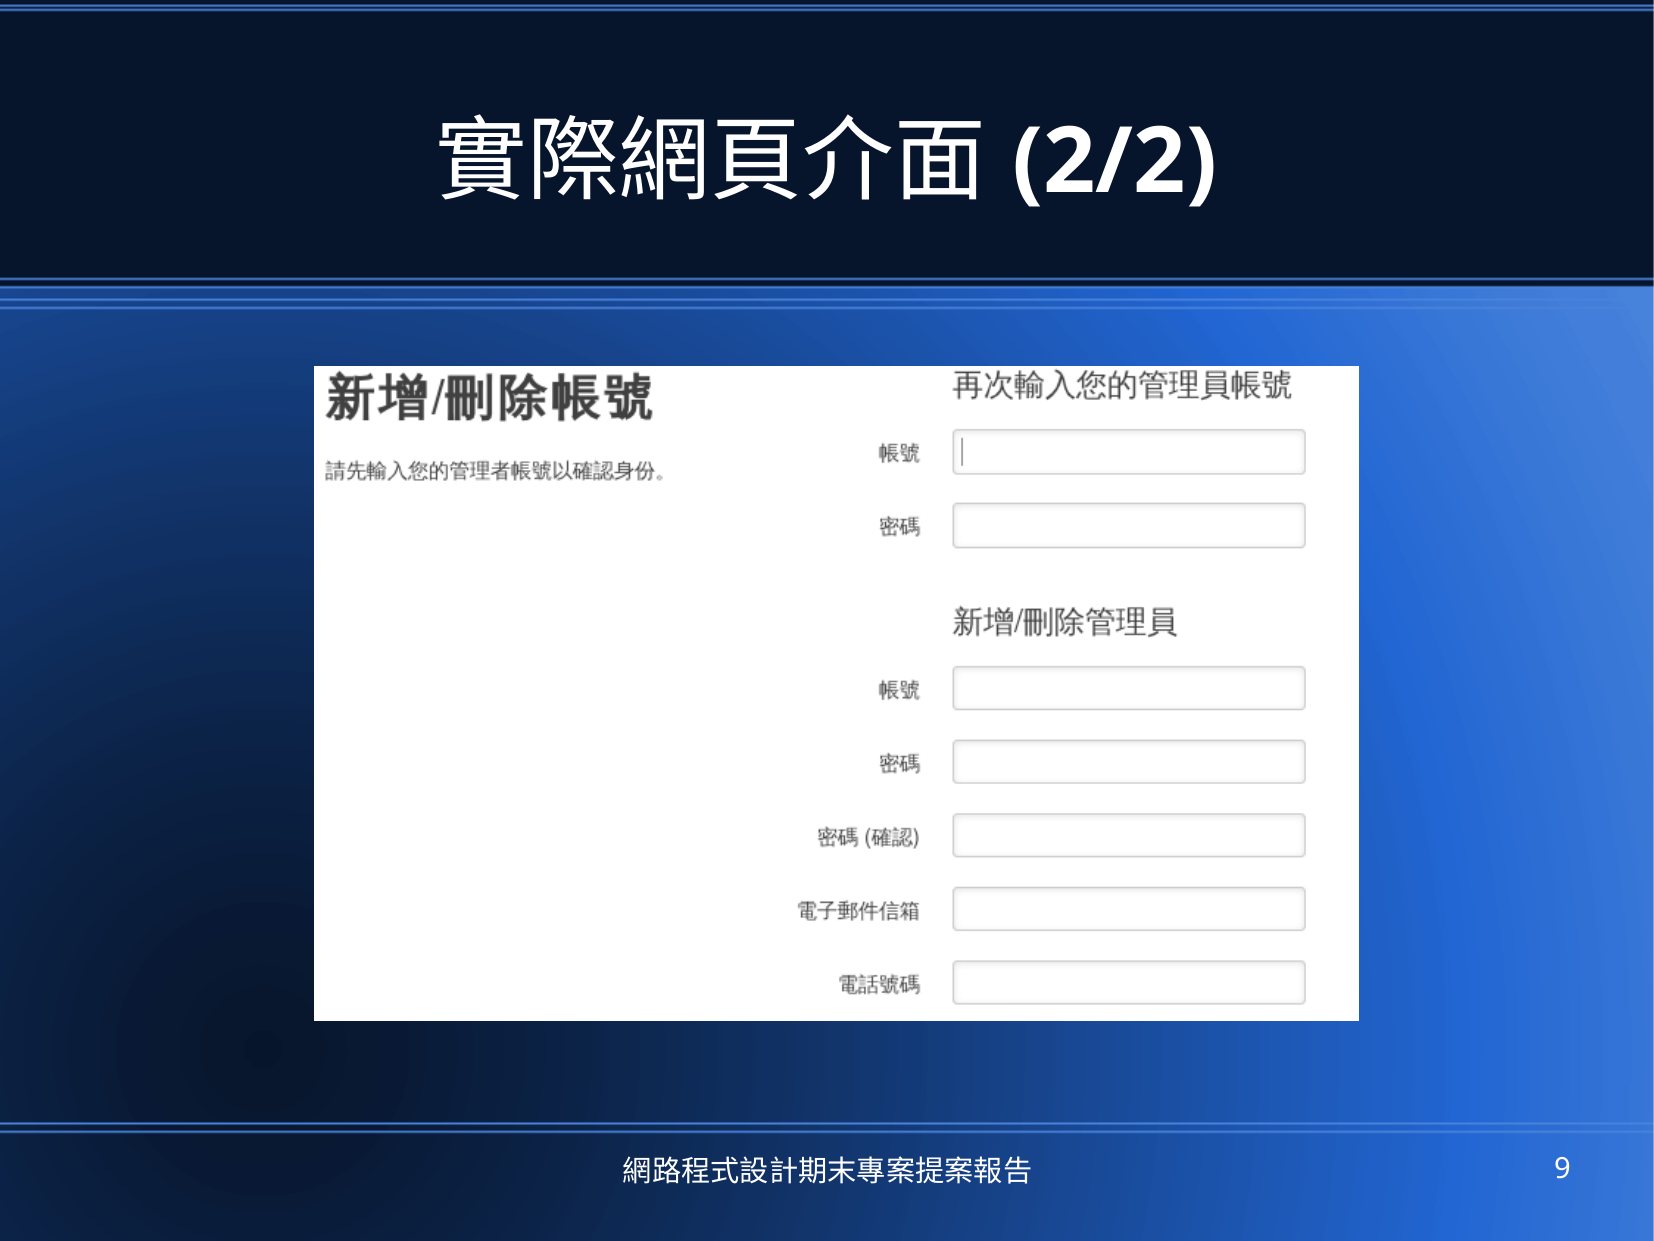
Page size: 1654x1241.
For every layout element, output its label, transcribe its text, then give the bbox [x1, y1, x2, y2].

picture [0, 0, 1654, 1241]
title 實際網頁介面(2/2) [82, 49, 1571, 257]
